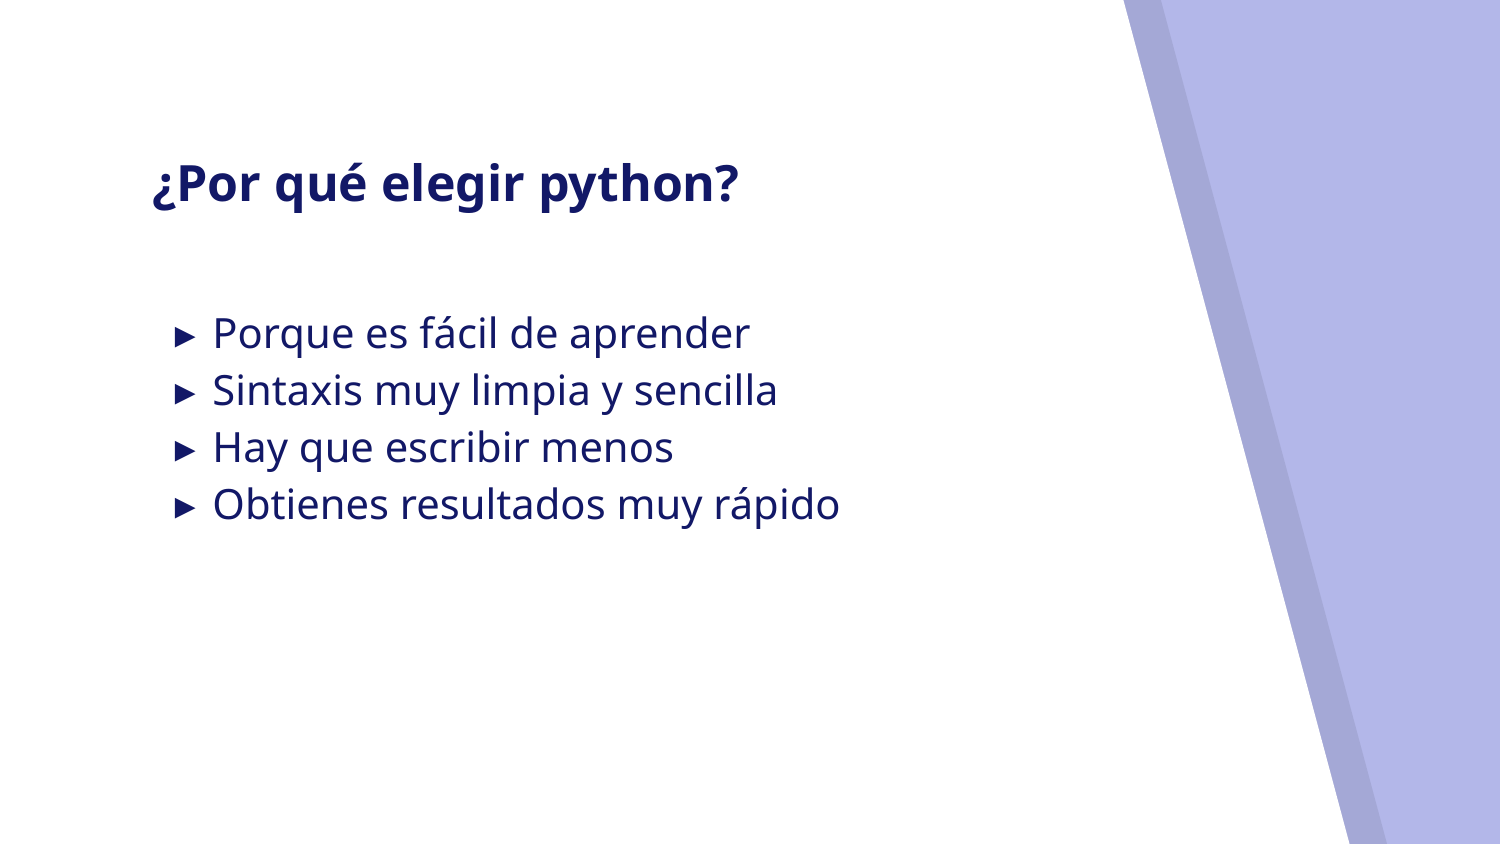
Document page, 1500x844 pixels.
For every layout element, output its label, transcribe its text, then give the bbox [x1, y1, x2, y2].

list Porque es fácil de aprender Sintaxis muy limpia y sencilla Hay que escribir menos Obtienes resultados muy rápido [137, 246, 1011, 490]
title ¿Por qué elegir python? [137, 146, 1011, 227]
